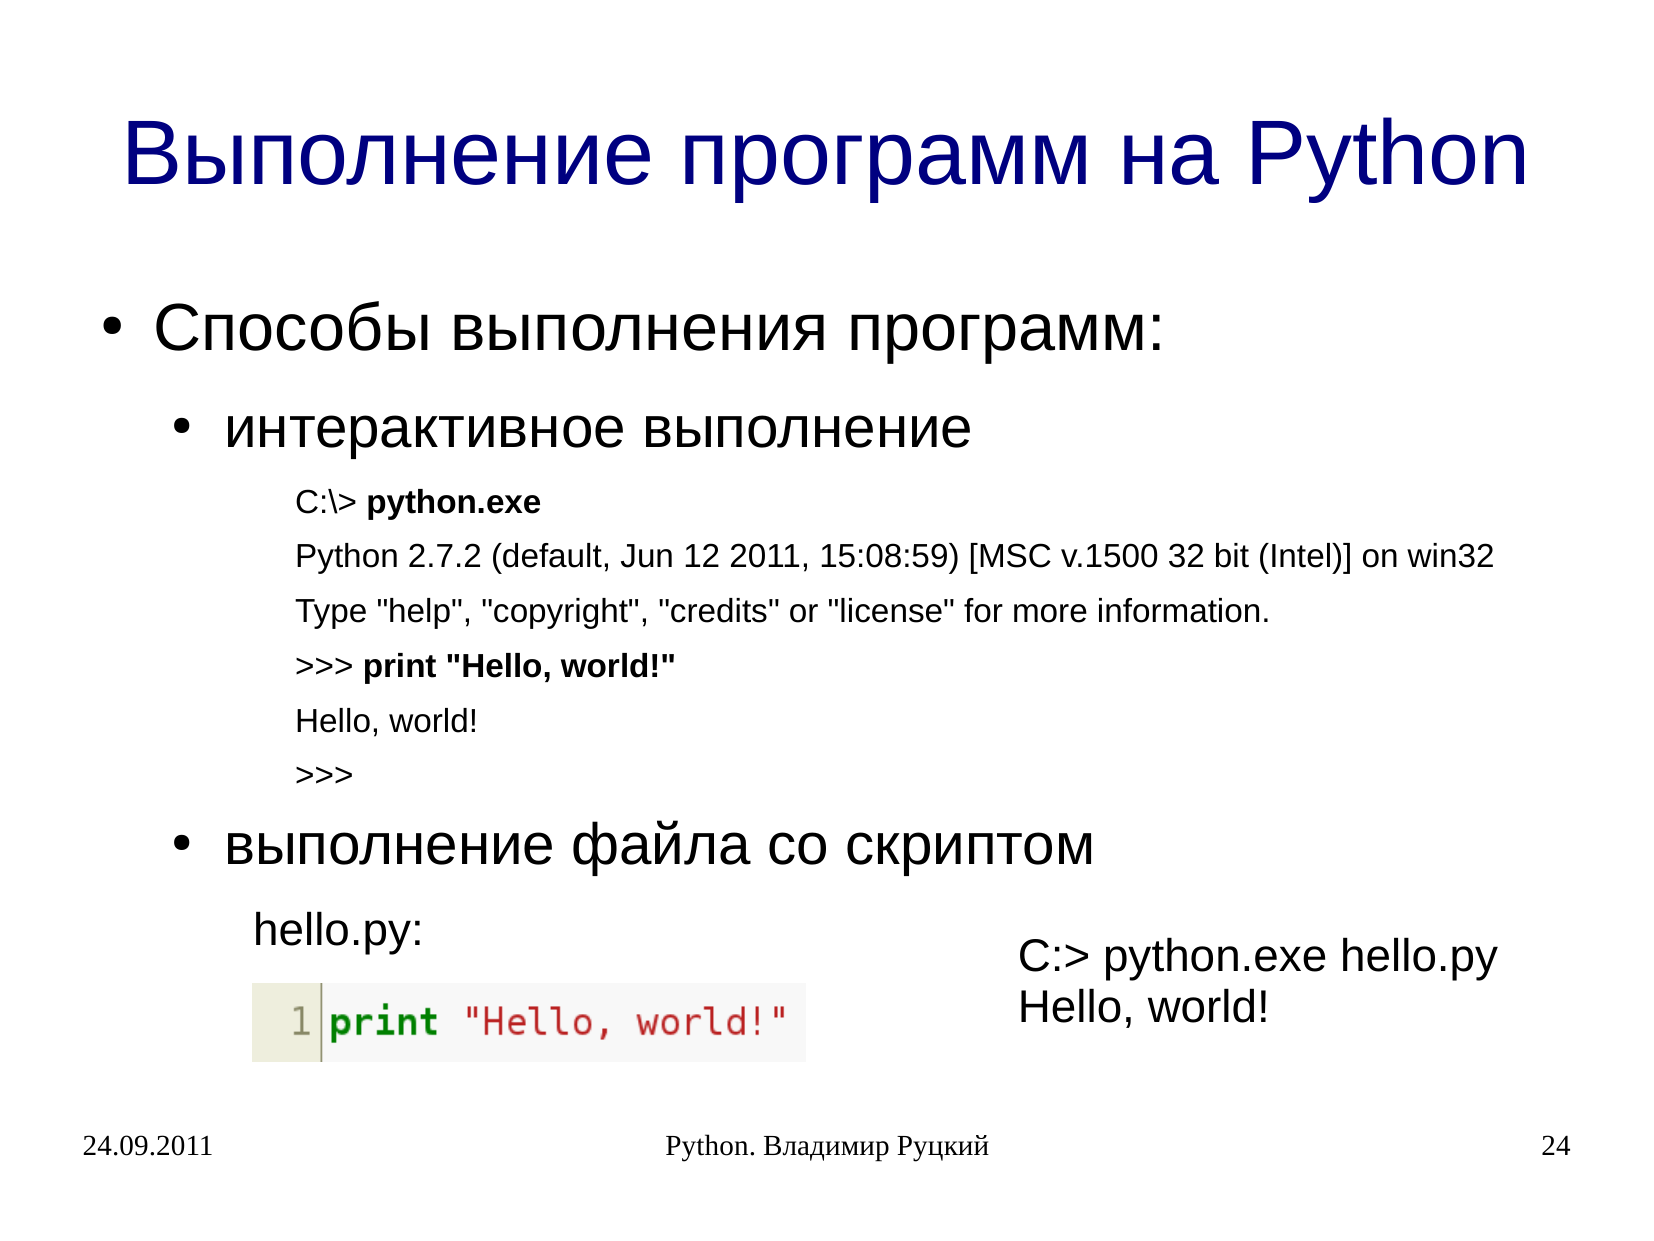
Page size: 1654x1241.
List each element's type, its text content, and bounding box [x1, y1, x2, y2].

text_box hello.py: [238, 896, 440, 963]
picture [252, 983, 806, 1062]
list Способы выполнения программ: интерактивное выполнение C:\> python.exe Python 2.7.2 (default, Jun 12 2011, 15:08:59) [MSC v.1500 32 bit (Intel)] on win32 Type "help", "copyright", "credits" or "license" for more information. >>> print "Hello, world!" Hello, world! >>> выполнение файла со скриптом [82, 290, 1571, 1109]
text_box C:> python.exe hello.py Hello, world! [1003, 922, 1514, 1040]
title Выполнение программ на Python [82, 49, 1571, 257]
